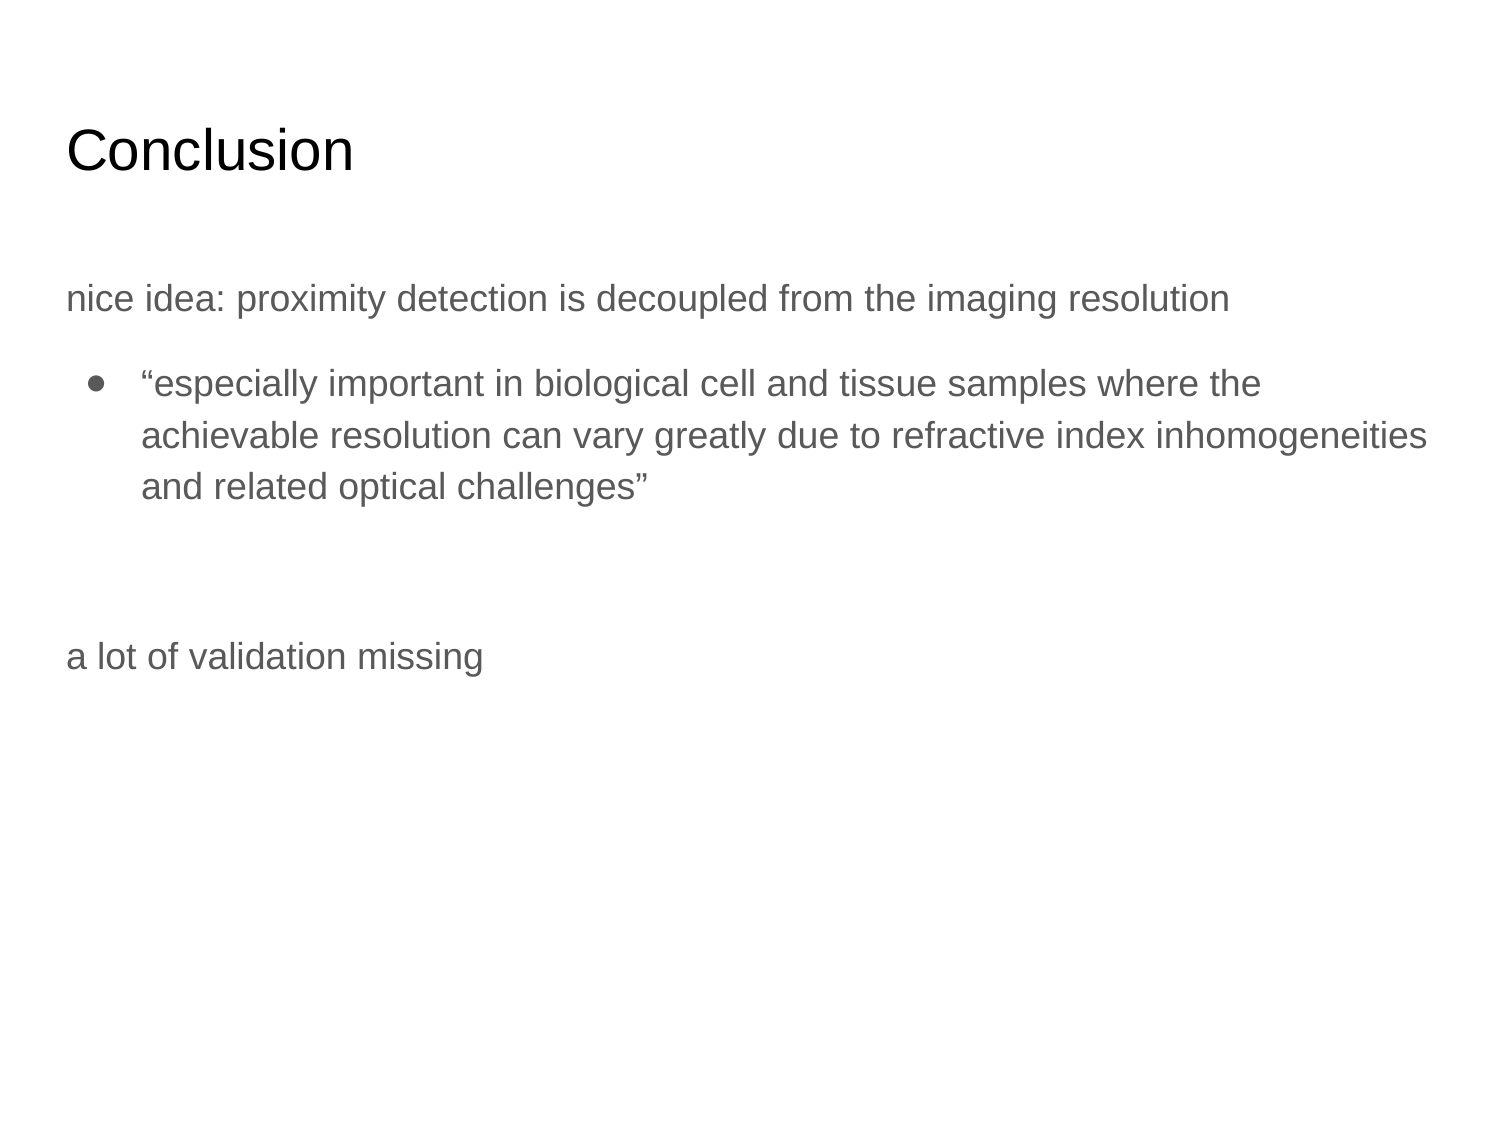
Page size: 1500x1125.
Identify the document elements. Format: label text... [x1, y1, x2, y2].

title Conclusion [51, 97, 1449, 223]
list nice idea: proximity detection is decoupled from the imaging resolution “especially important in biological cell and tissue samples where the achievable resolution can vary greatly due to refractive index inhomogeneities and related optical challenges” a lot of validation missing [51, 252, 1449, 1000]
